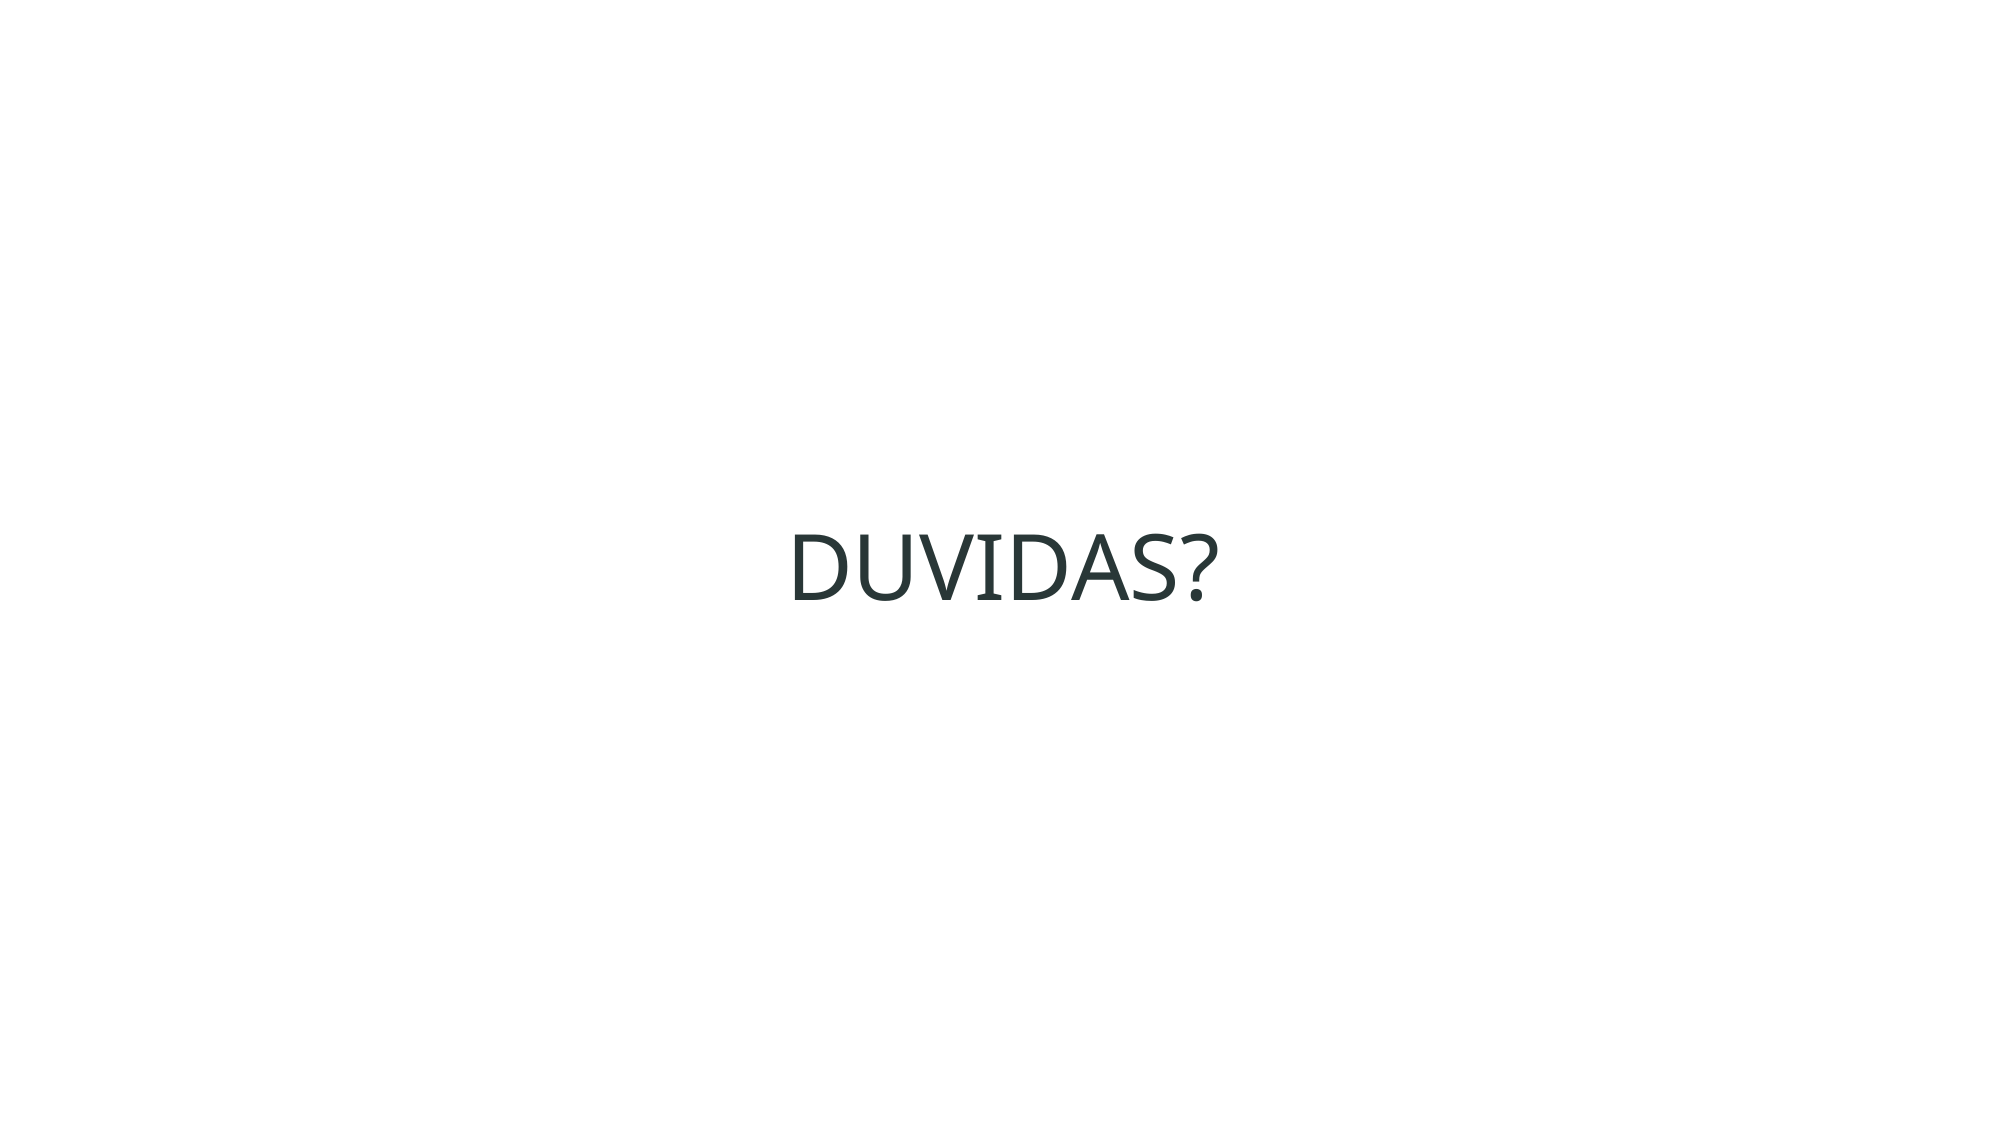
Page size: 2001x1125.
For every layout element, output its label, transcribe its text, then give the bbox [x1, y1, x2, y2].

list DUVIDAS? [225, 369, 1782, 1013]
